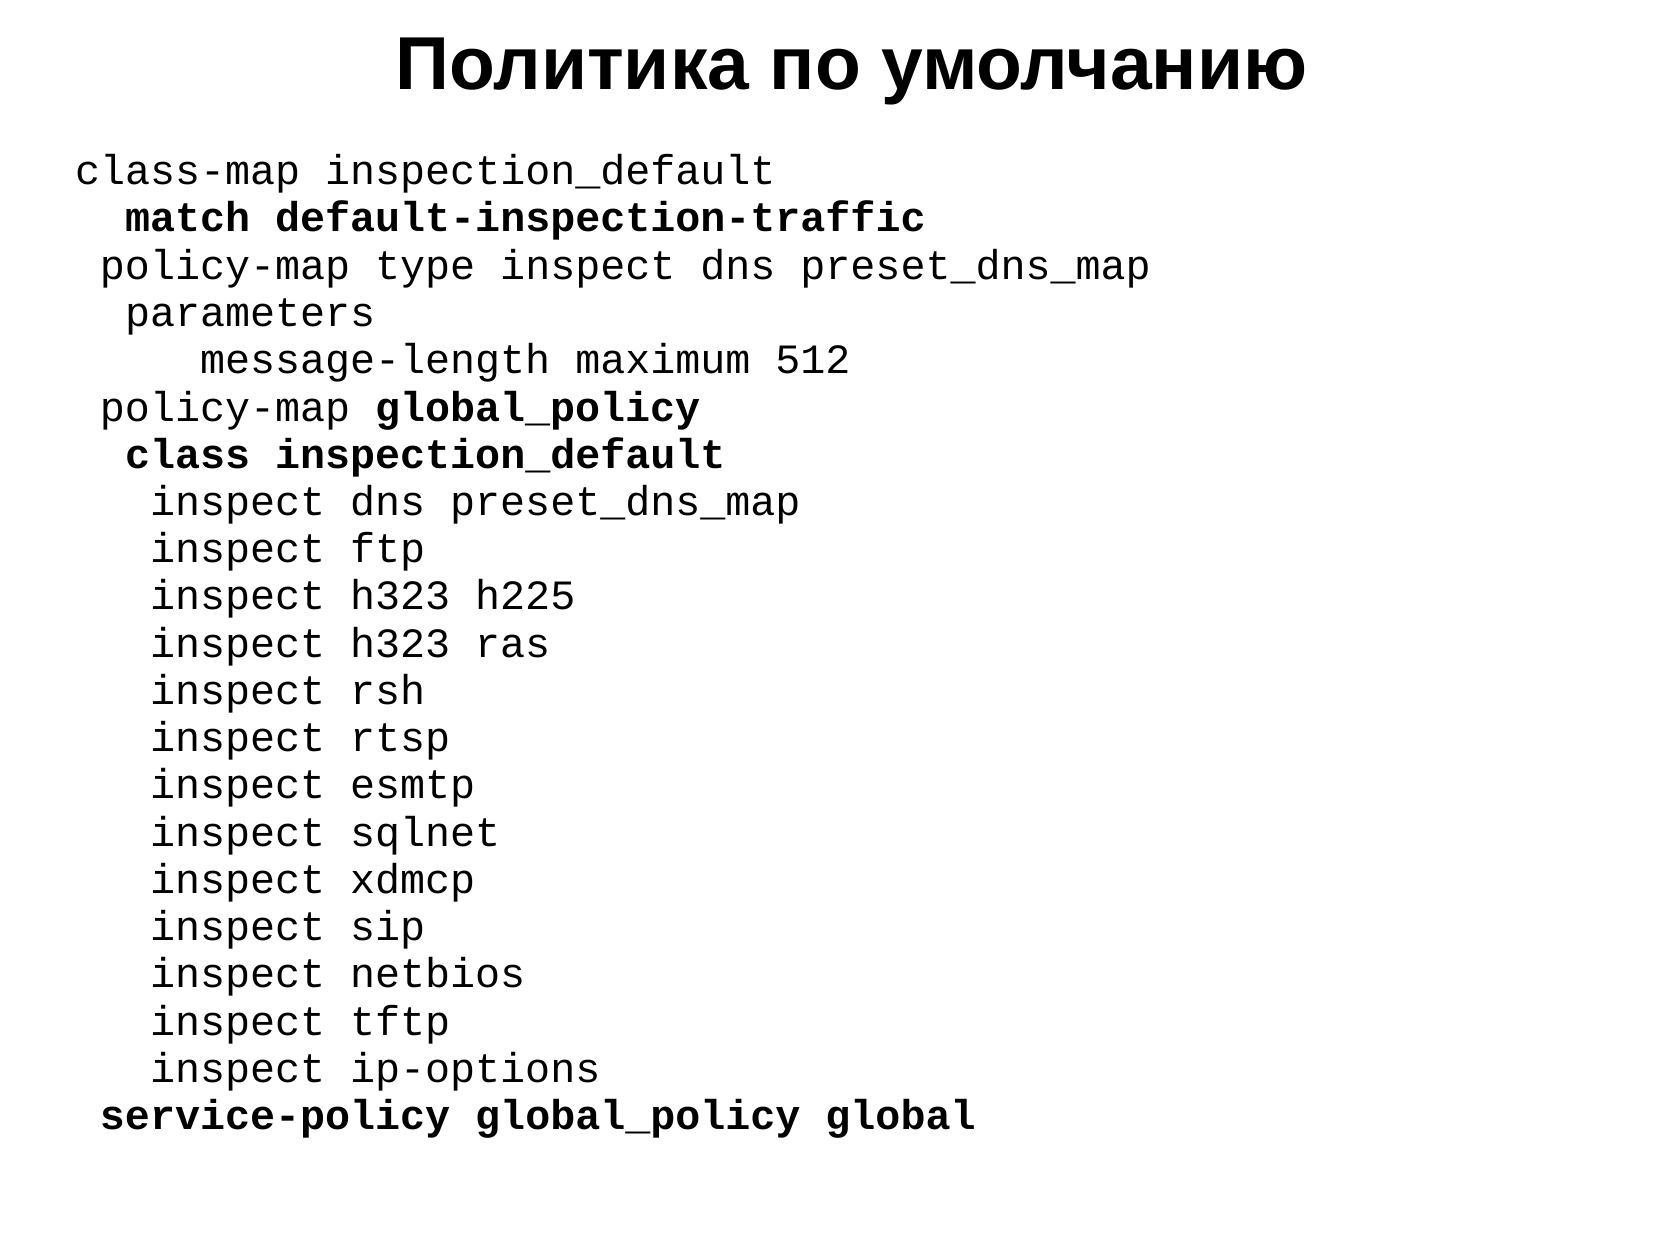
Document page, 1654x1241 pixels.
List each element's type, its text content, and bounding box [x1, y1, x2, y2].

text_box Политика по умолчанию [64, 37, 1613, 113]
list class-map inspection_default match default-inspection-traffic policy-map type inspect dns preset_dns_map parameters message-length maximum 512 policy-map global_policy class inspection_default inspect dns preset_dns_map inspect ftp inspect h323 h225 inspect h323 ras inspect rsh inspect rtsp inspect esmtp inspect sqlnet inspect xdmcp inspect sip inspect netbios inspect tftp inspect ip-options service-policy global_policy global [75, 150, 1613, 1209]
